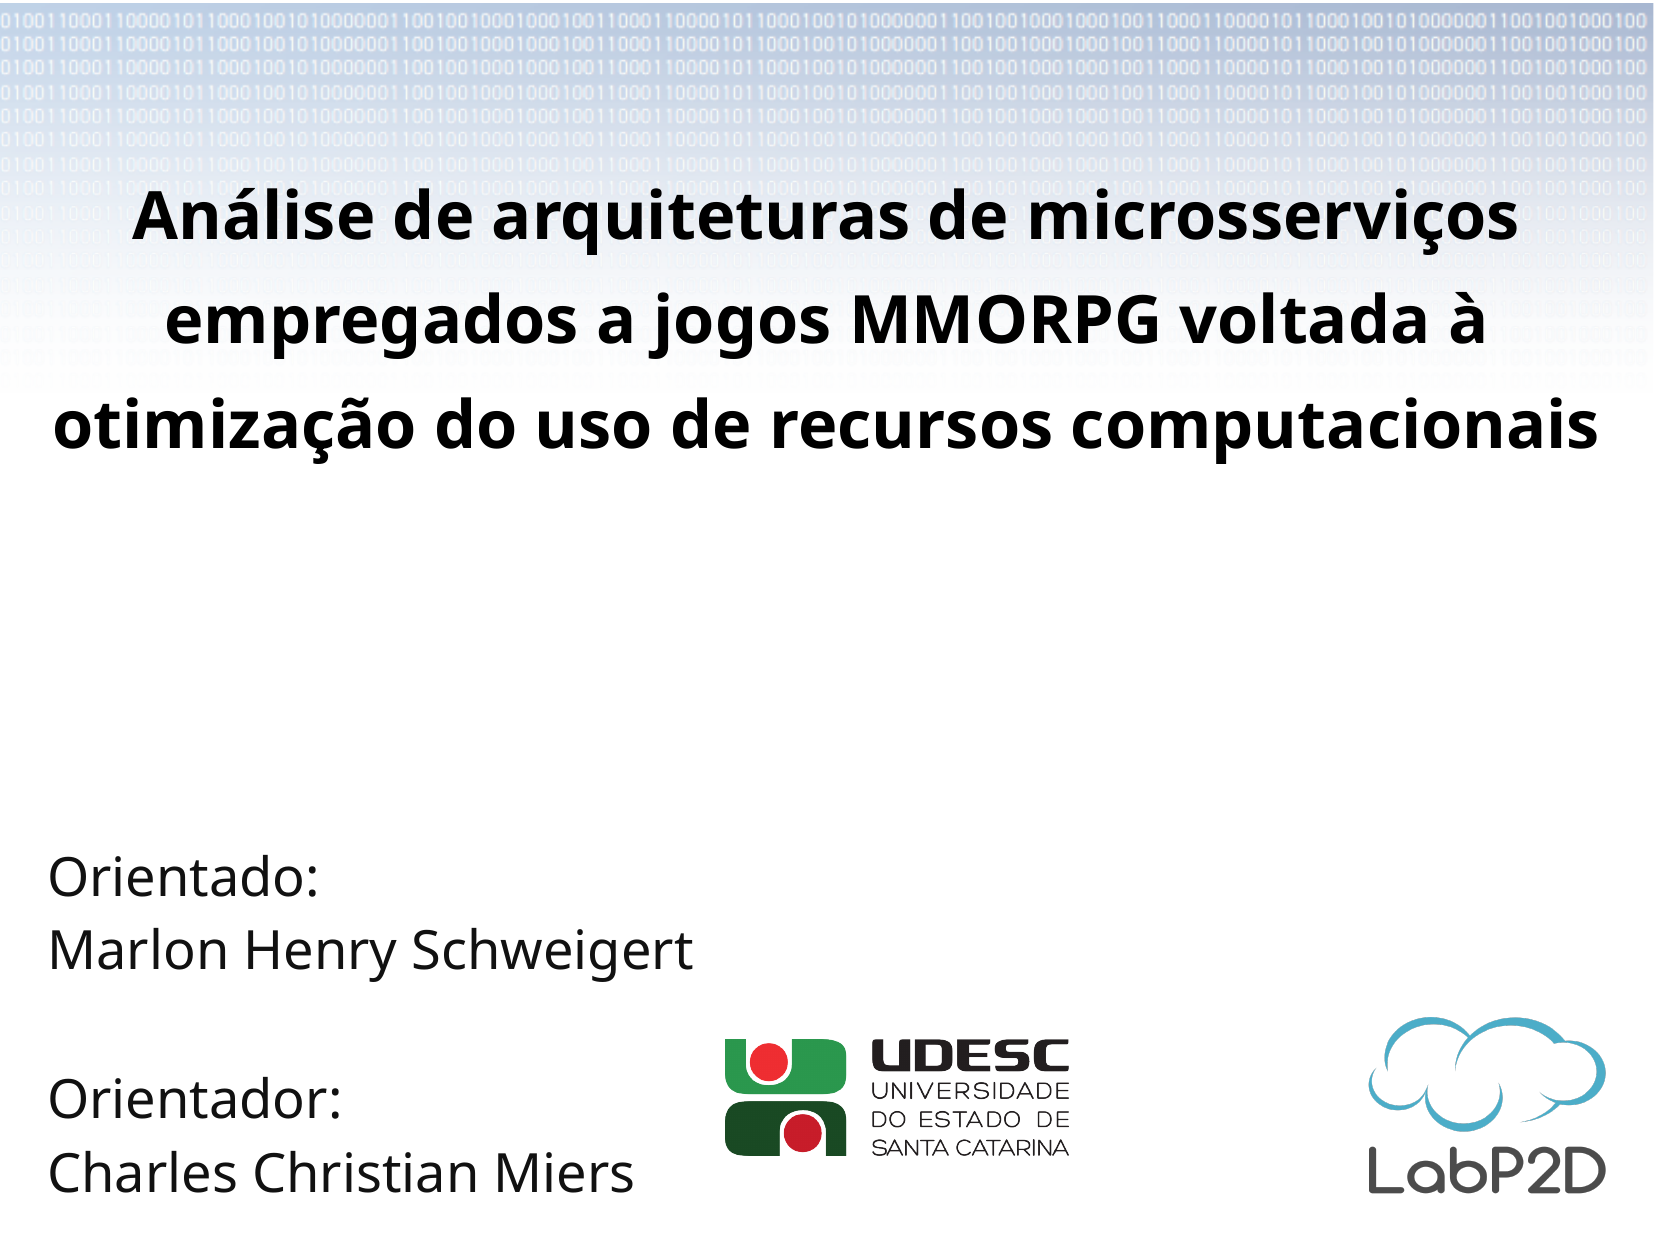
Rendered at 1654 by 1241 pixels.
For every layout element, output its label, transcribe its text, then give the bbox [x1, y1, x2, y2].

picture [725, 1039, 1069, 1156]
title Análise de arquiteturas de microsserviços empregados a jogos MMORPG voltada à otimização do uso de recursos computacionais [23, 39, 1630, 583]
subtitle Orientado: Marlon Henry Schweigert Orientador: Charles Christian Miers [47, 875, 827, 1241]
picture [0, 3, 1654, 399]
picture [1355, 1005, 1619, 1205]
